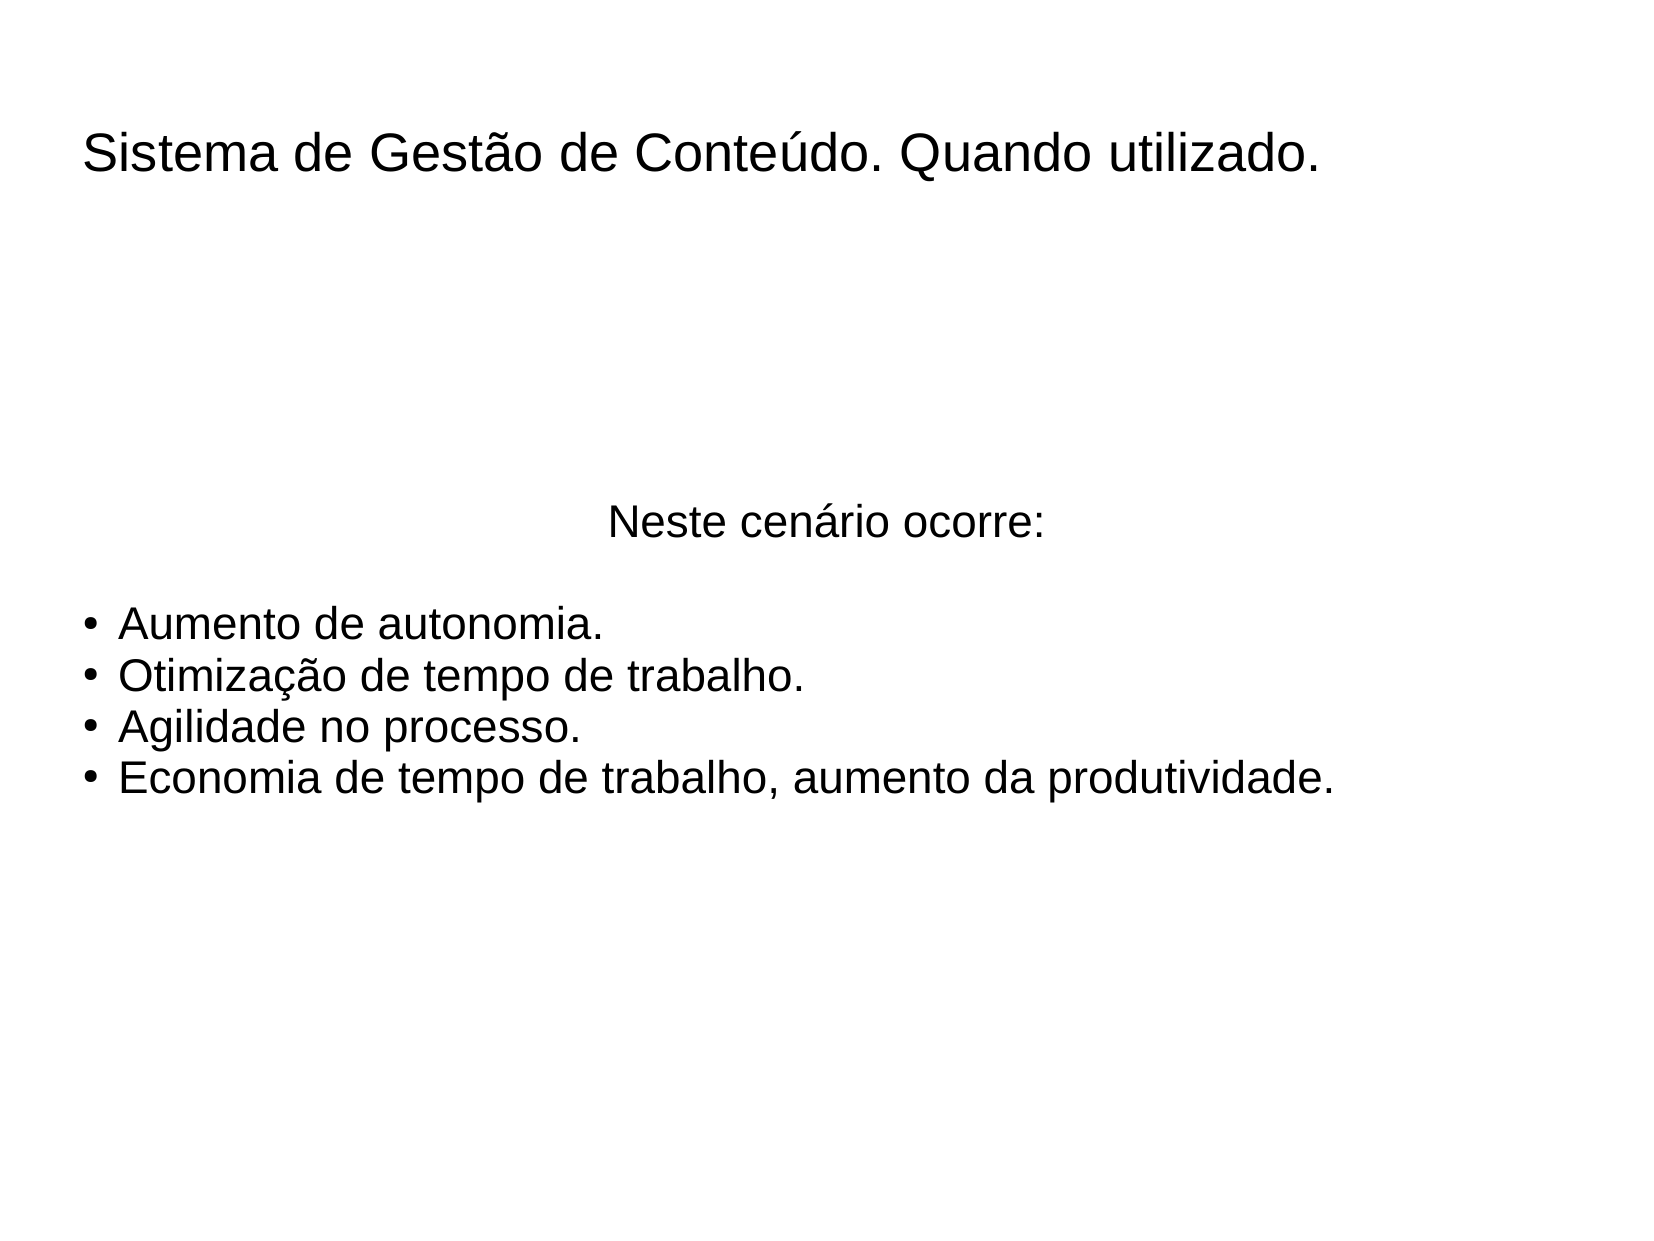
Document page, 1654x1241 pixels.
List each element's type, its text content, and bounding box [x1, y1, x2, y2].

subtitle Neste cenário ocorre: Aumento de autonomia. Otimização de tempo de trabalho. Agilidade no processo. Economia de tempo de trabalho, aumento da produtividade. [82, 290, 1571, 1010]
title Sistema de Gestão de Conteúdo. Quando utilizado. [82, 49, 1571, 257]
